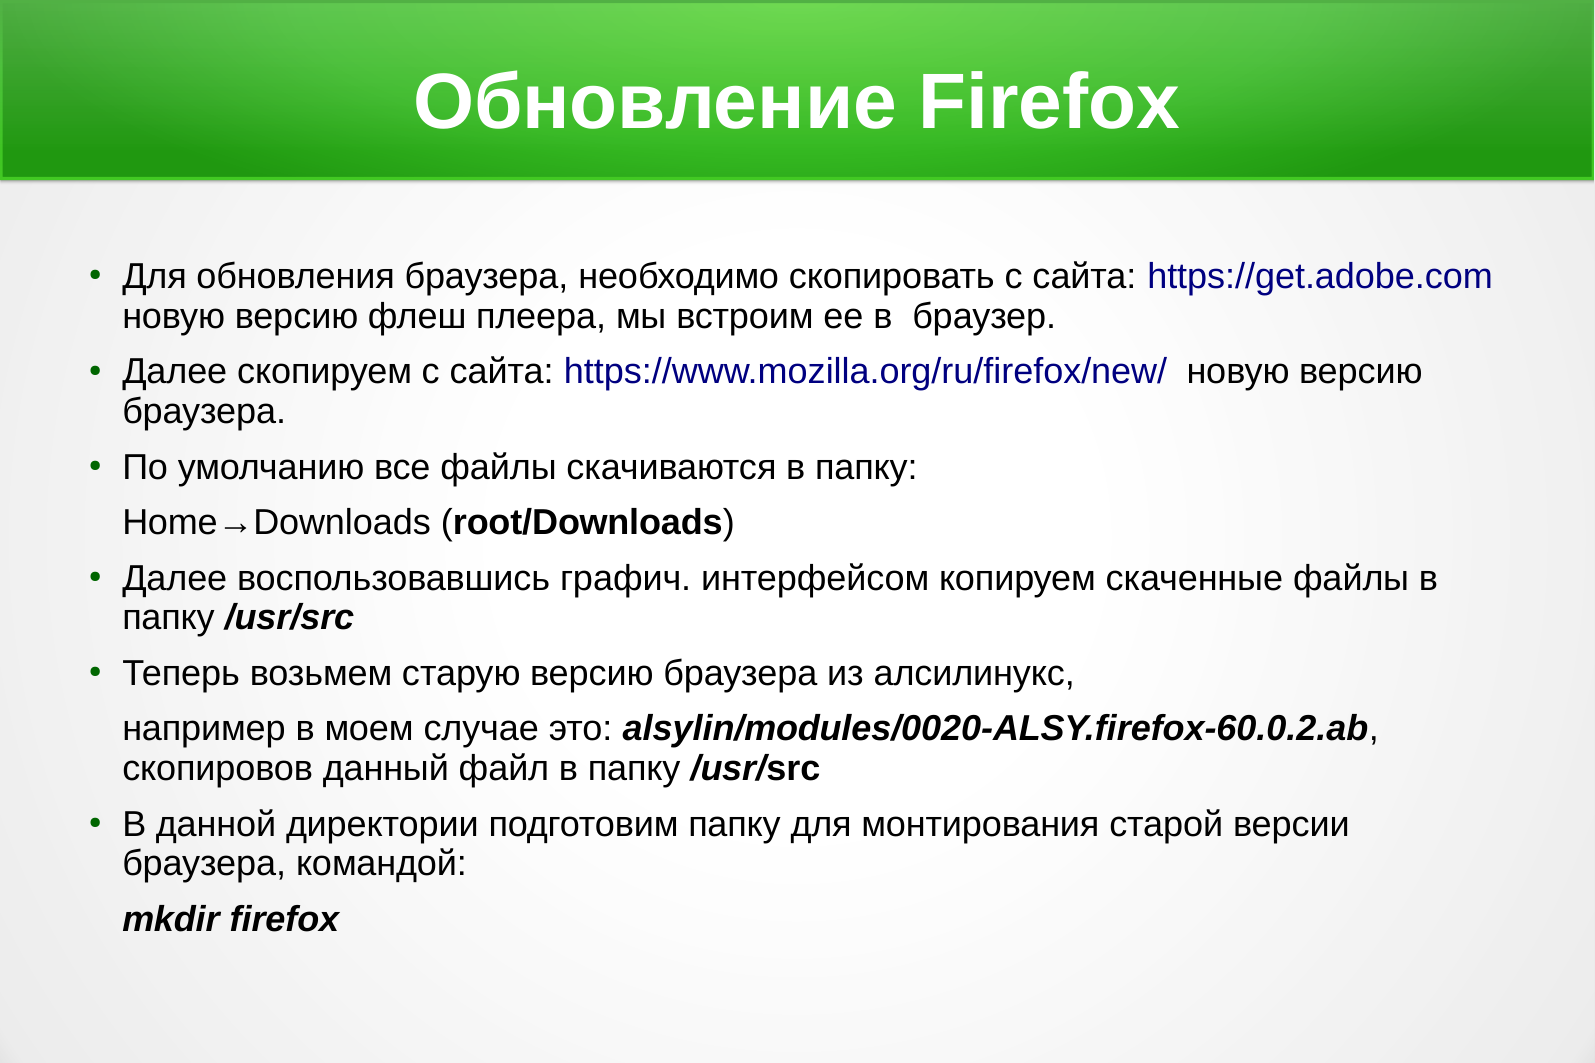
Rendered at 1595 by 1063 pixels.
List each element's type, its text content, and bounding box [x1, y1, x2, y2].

list Для обновления браузера, необходимо скопировать с сайта: https://get.adobe.com новую версию флеш плеера, мы встроим ее в браузер. Далее скопируем с сайта: https://www.mozilla.org/ru/firefox/new/ новую версию браузера. По умолчанию все файлы скачиваются в папку: Home→Downloads (root/Downloads) Далее воспользовавшись графич. интерфейсом копируем скаченные файлы в папку /usr/src Теперь возьмем старую версию браузера из алсилинукс, например в моем случае это: alsylin/modules/0020-ALSY.firefox-60.0.2.ab, скопировов данный файл в папку /usr/src В данной директории подготовим папку для монтирования старой версии браузера, командой: mkdir firefox [77, 256, 1513, 946]
title Обновление Firefox [79, 40, 1515, 162]
